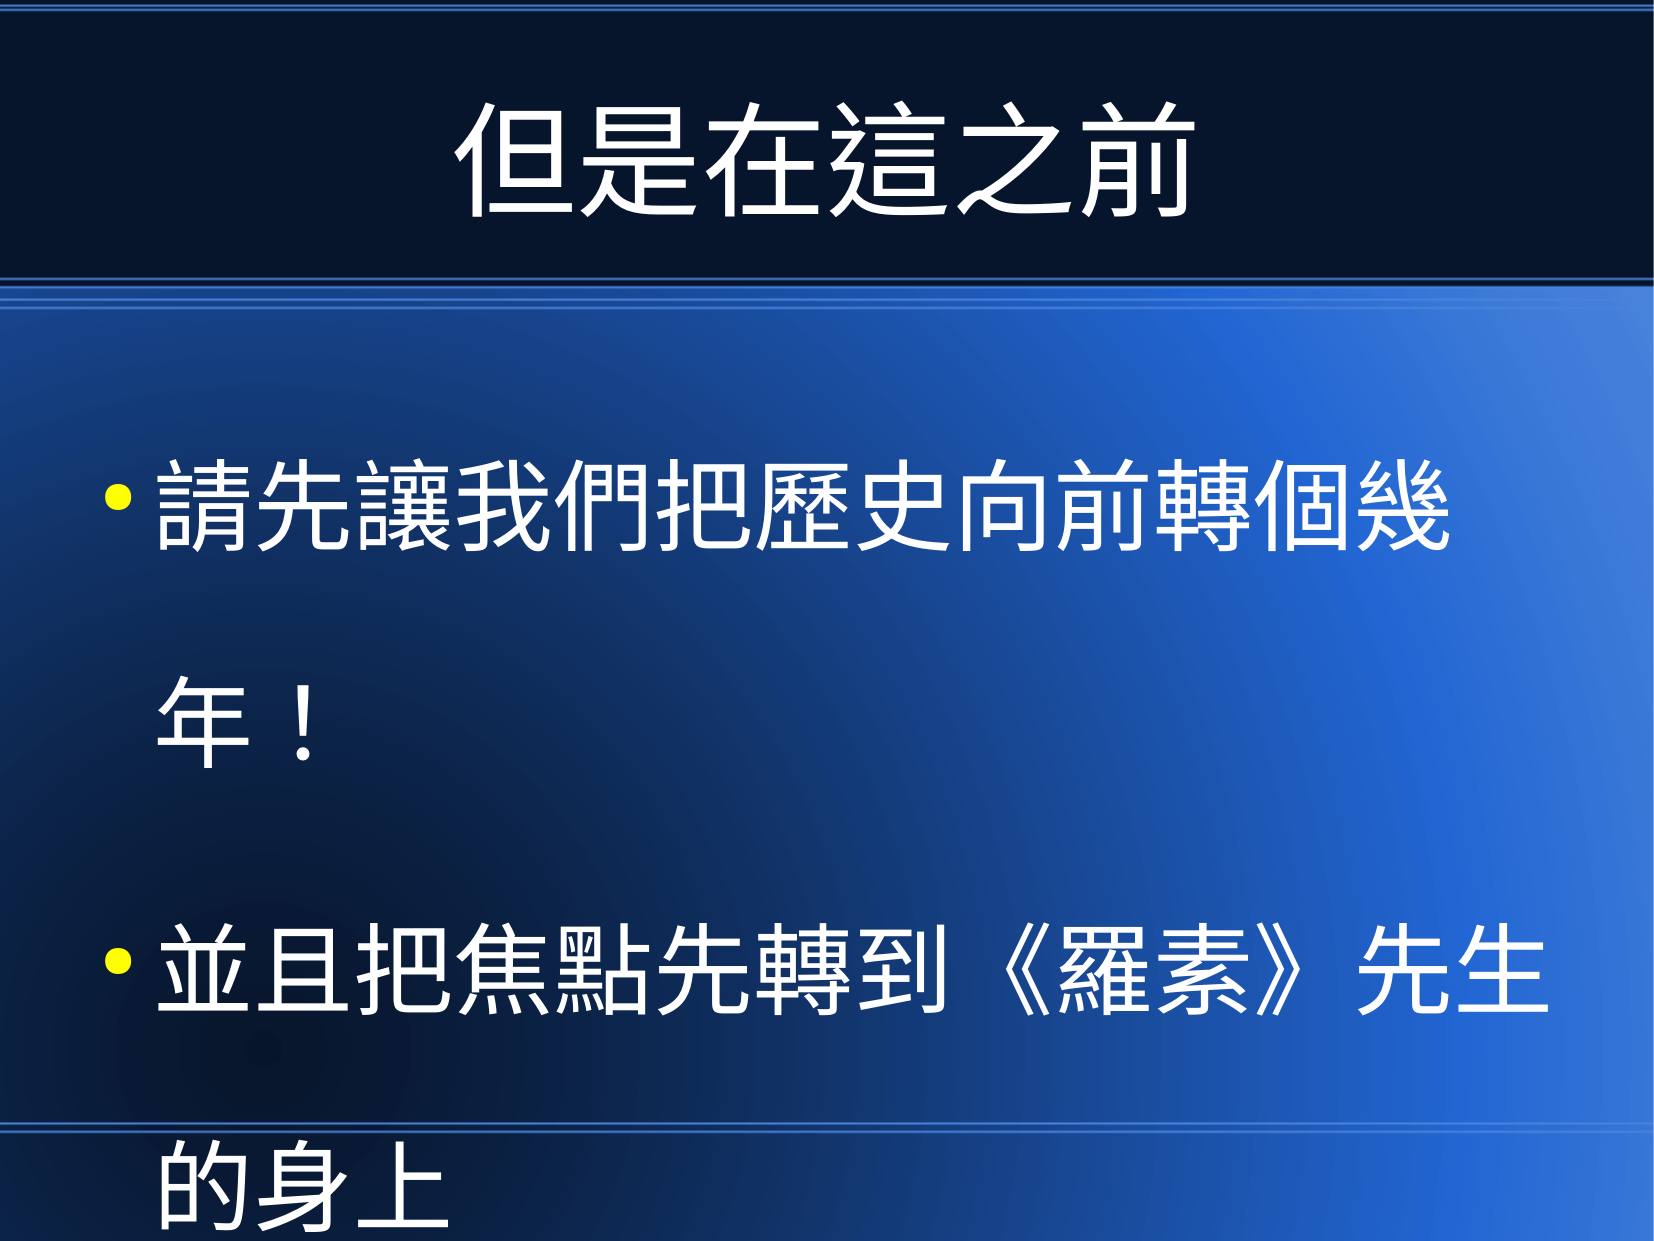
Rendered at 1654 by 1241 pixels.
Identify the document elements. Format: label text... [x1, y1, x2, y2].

title 但是在這之前 [82, 49, 1571, 257]
list 請先讓我們把歷史向前轉個幾年！ 並且把焦點先轉到《羅素》先生的身上 [82, 355, 1571, 1241]
picture [0, 0, 1654, 1241]
